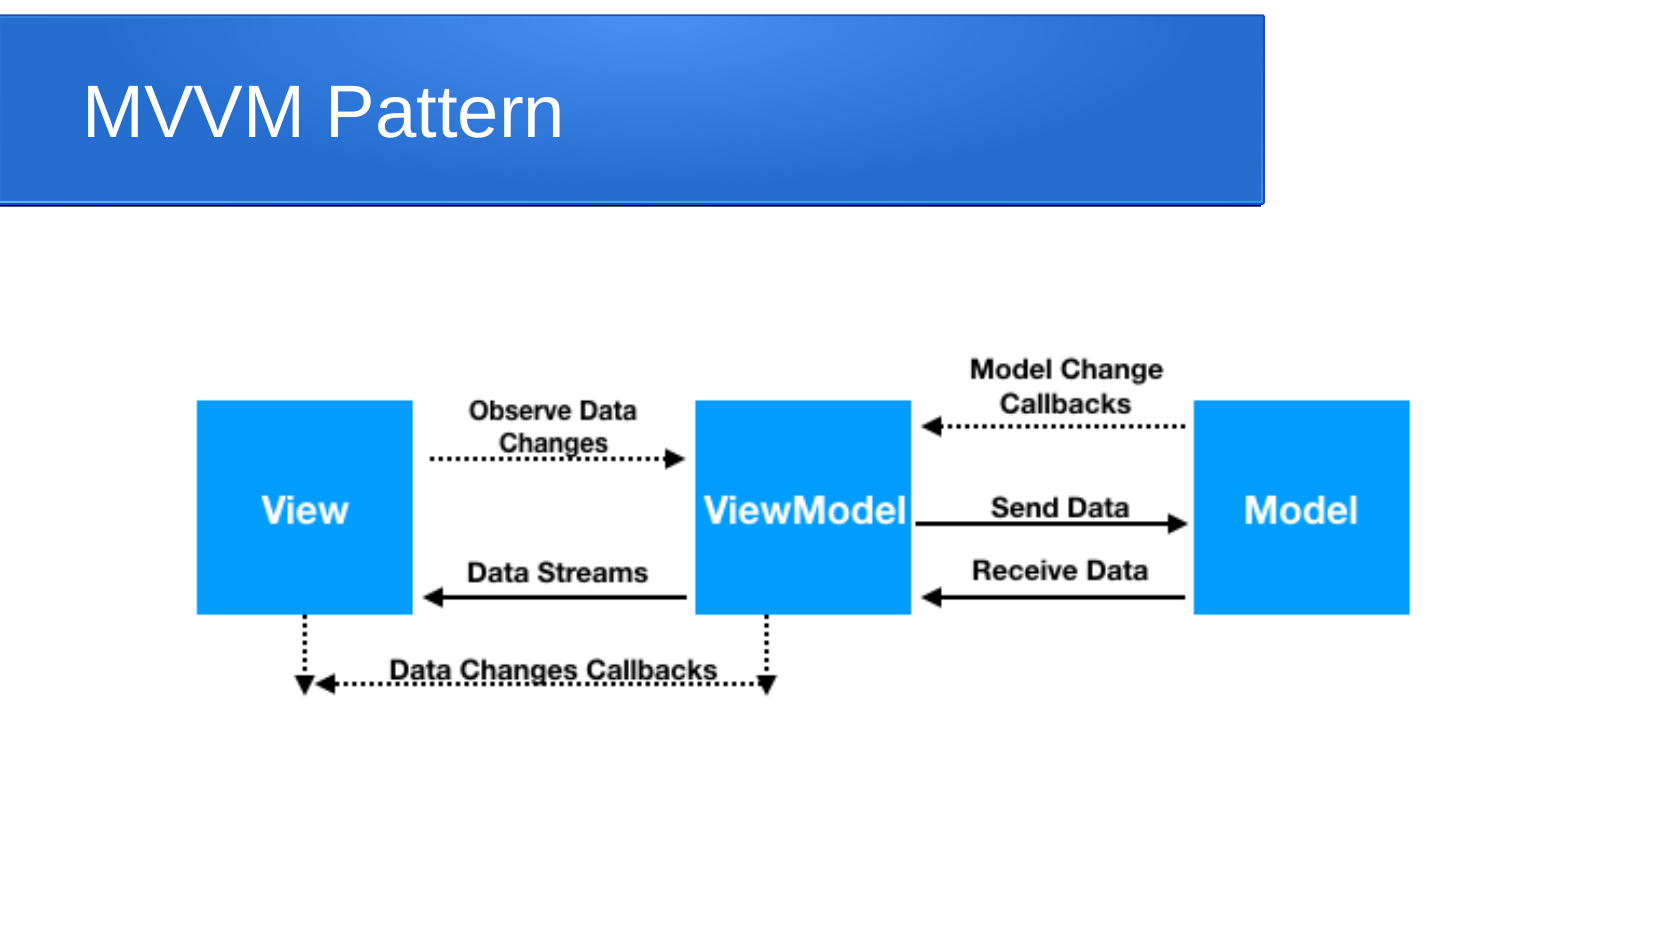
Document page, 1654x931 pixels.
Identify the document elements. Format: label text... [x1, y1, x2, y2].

picture [150, 269, 1462, 810]
title MVVM Pattern [82, 35, 1235, 189]
